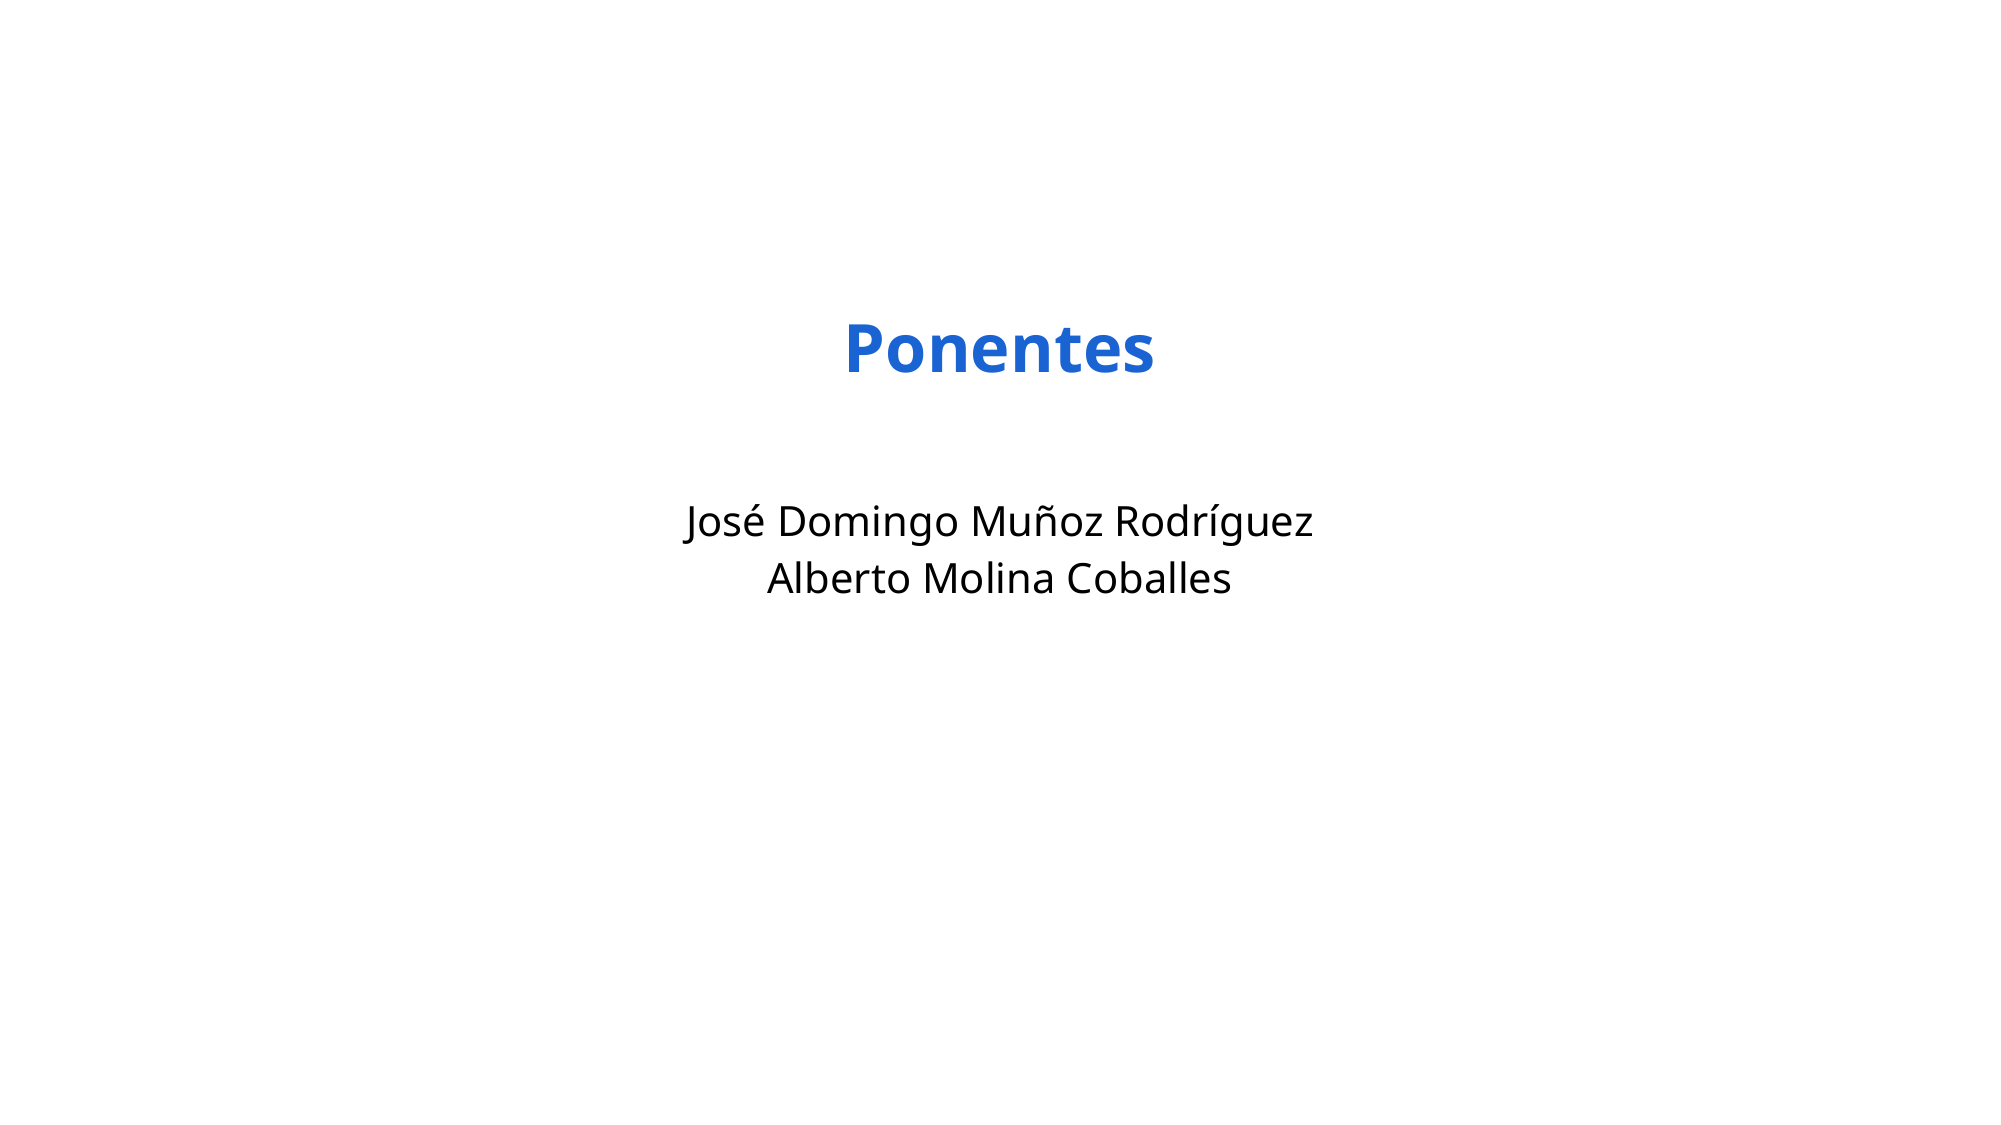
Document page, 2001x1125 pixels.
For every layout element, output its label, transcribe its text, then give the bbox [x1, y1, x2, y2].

text_box José Domingo Muñoz Rodríguez Alberto Molina Coballes [568, 484, 1432, 614]
text_box Ponentes [149, 248, 1851, 438]
